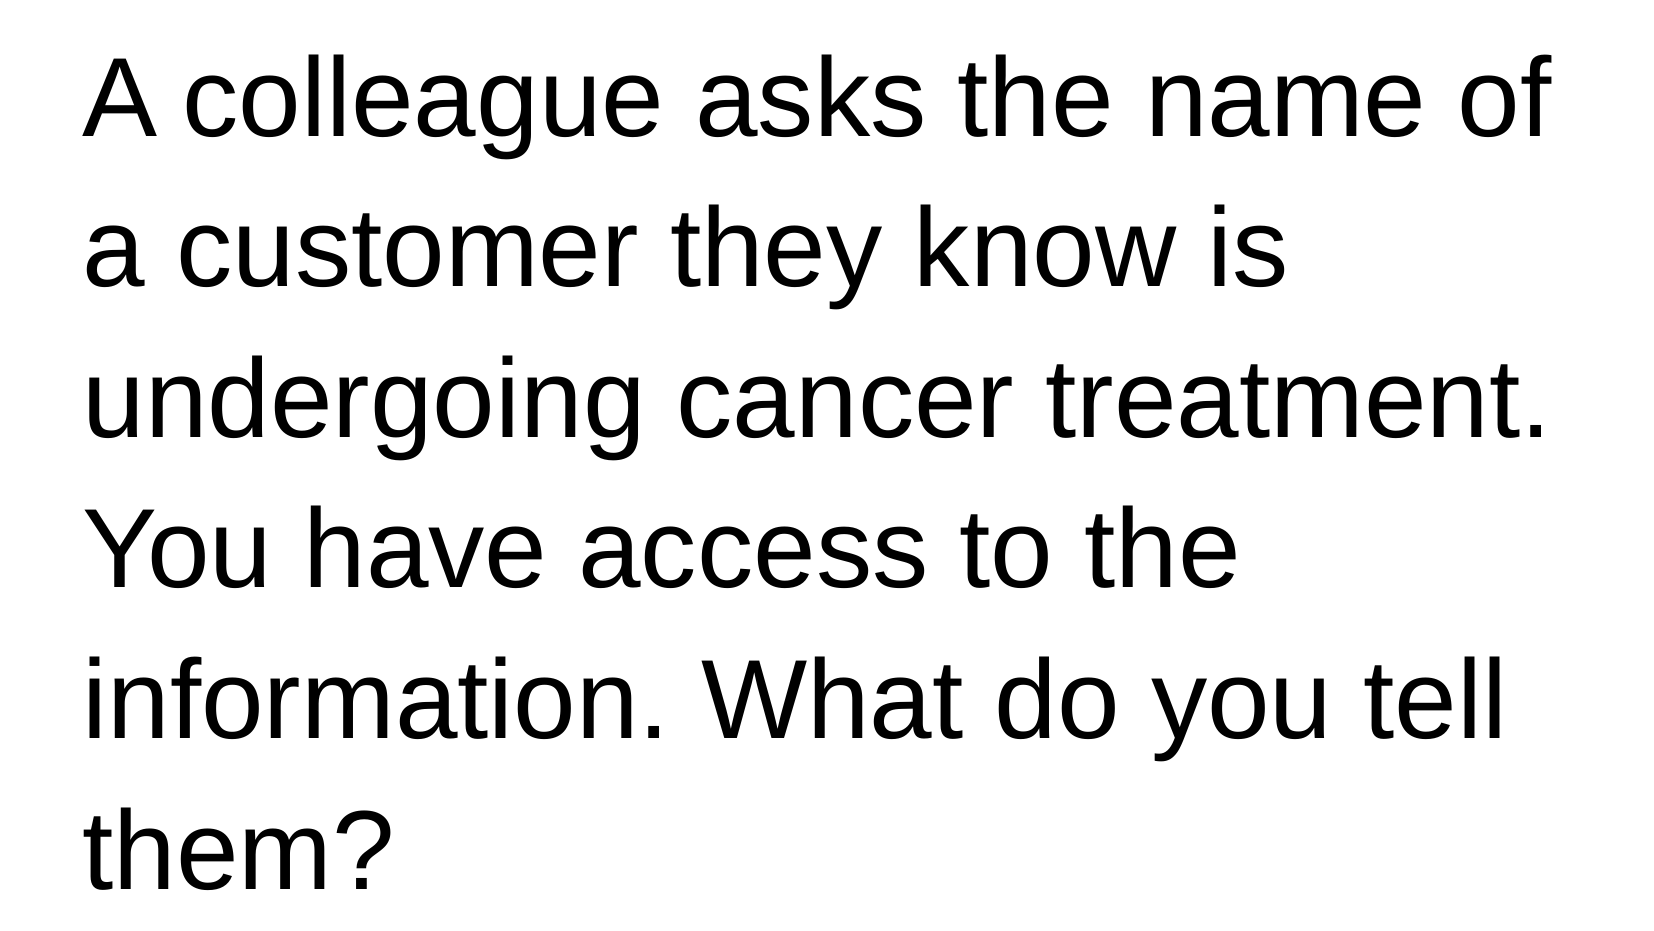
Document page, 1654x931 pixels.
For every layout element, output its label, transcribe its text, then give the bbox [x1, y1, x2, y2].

title A colleague asks the name of a customer they know is undergoing cancer treatment. You have access to the information. What do you tell them? [82, 9, 1571, 913]
